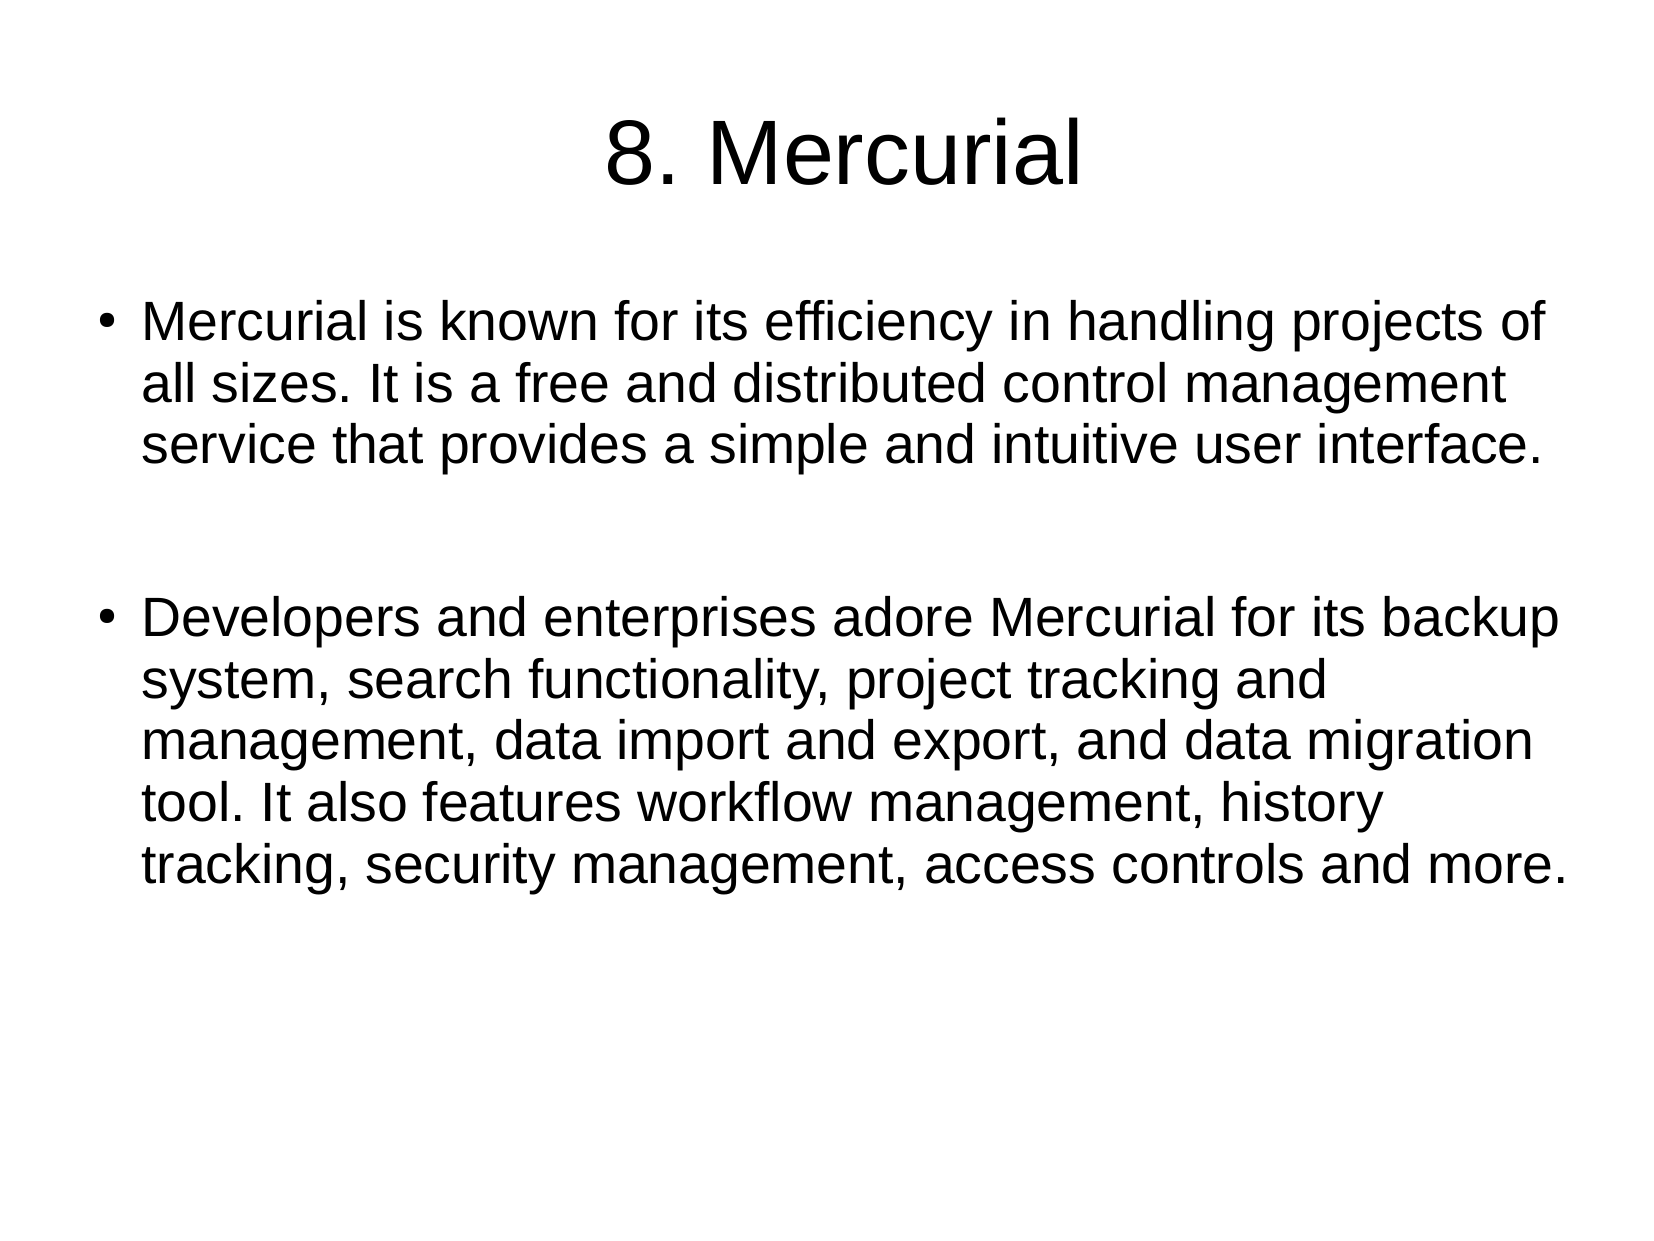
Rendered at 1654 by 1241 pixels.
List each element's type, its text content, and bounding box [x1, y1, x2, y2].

list Mercurial is known for its efficiency in handling projects of all sizes. It is a free and distributed control management service that provides a simple and intuitive user interface. Developers and enterprises adore Mercurial for its backup system, search functionality, project tracking and management, data import and export, and data migration tool. It also features workflow management, history tracking, security management, access controls and more. [82, 290, 1571, 1010]
title 8. Mercurial [82, 49, 1571, 257]
